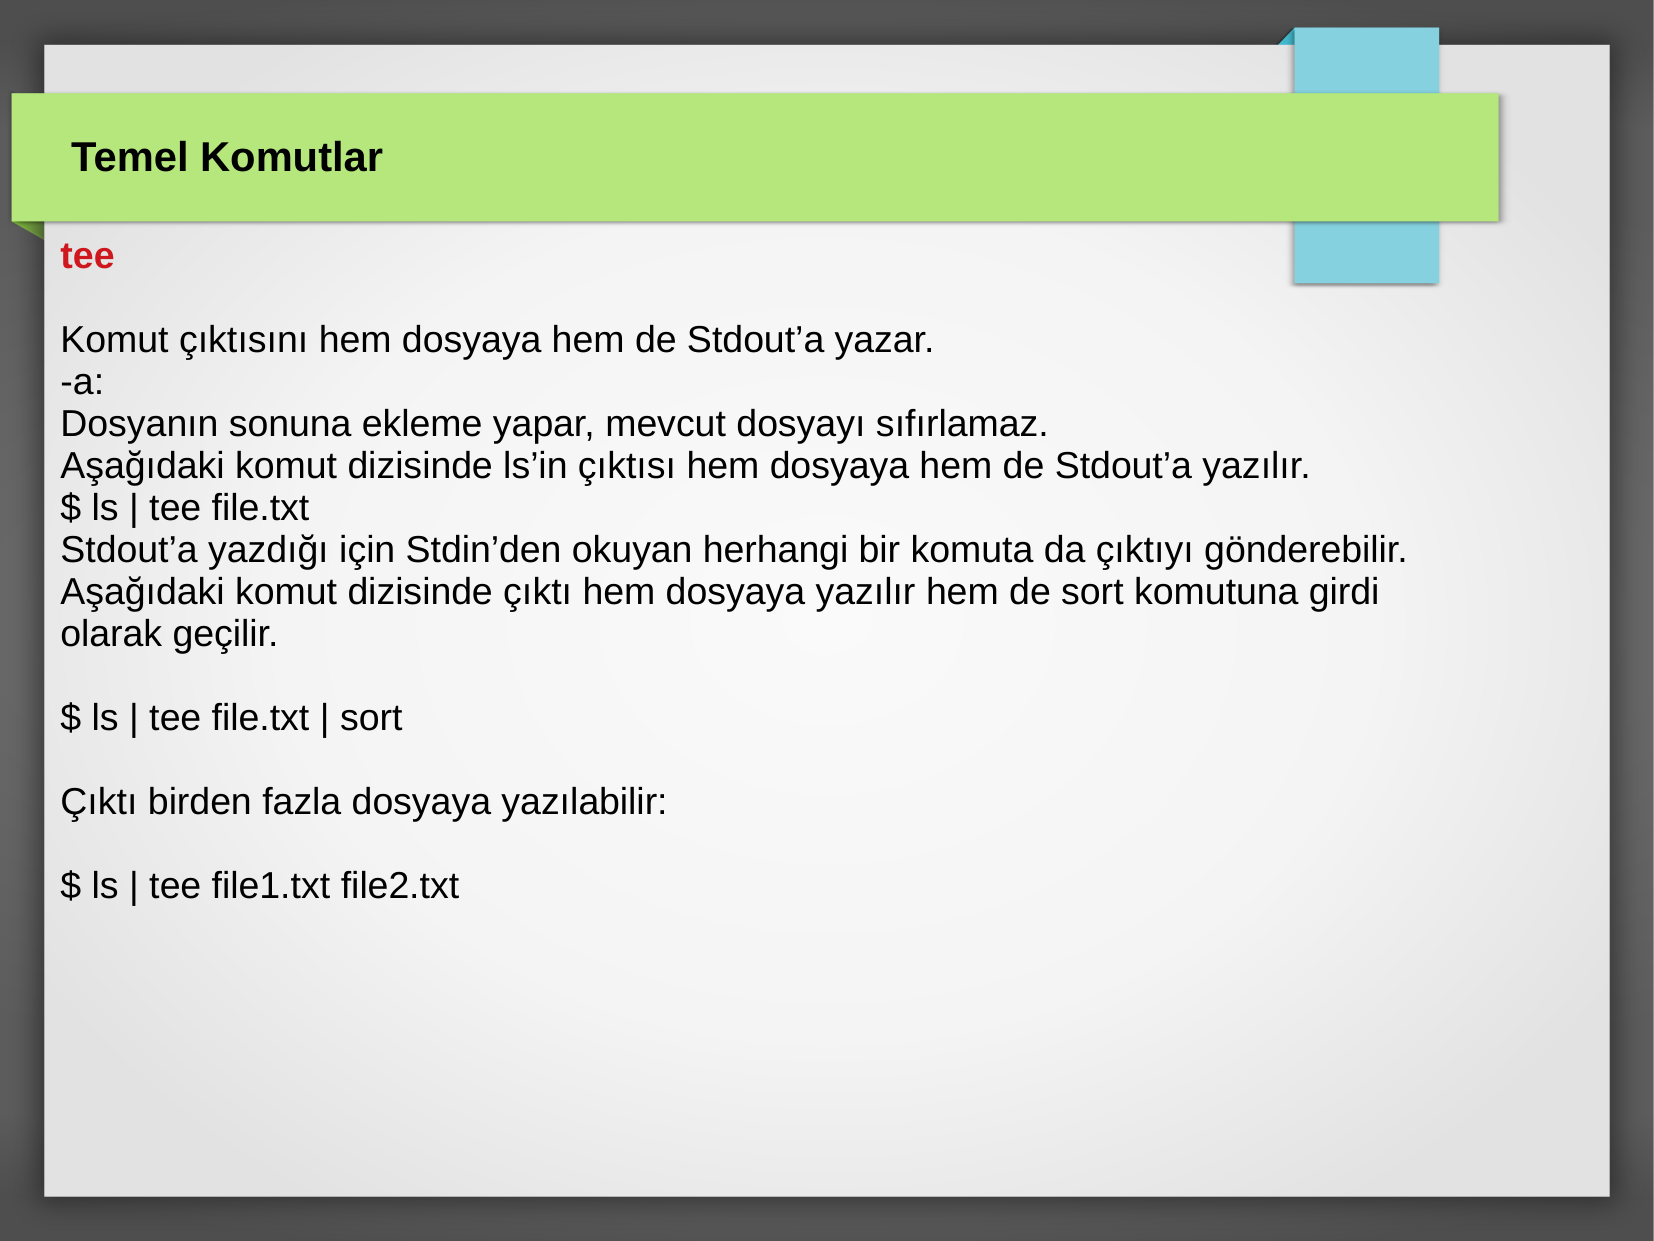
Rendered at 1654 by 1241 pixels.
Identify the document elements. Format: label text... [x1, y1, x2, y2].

text_box tee Komut çıktısını hem dosyaya hem de Stdout’a yazar. -a: Dosyanın sonuna ekleme yapar, mevcut dosyayı sıfırlamaz. Aşağıdaki komut dizisinde ls’in çıktısı hem dosyaya hem de Stdout’a yazılır. $ ls | tee file.txt Stdout’a yazdığı için Stdin’den okuyan herhangi bir komuta da çıktıyı gönderebilir. Aşağıdaki komut dizisinde çıktı hem dosyaya yazılır hem de sort komutuna girdi olarak geçilir. $ ls | tee file.txt | sort Çıktı birden fazla dosyaya yazılabilir: $ ls | tee file1.txt file2.txt [45, 227, 1424, 914]
text_box Temel Komutlar [56, 126, 426, 207]
picture [0, 0, 1654, 1241]
